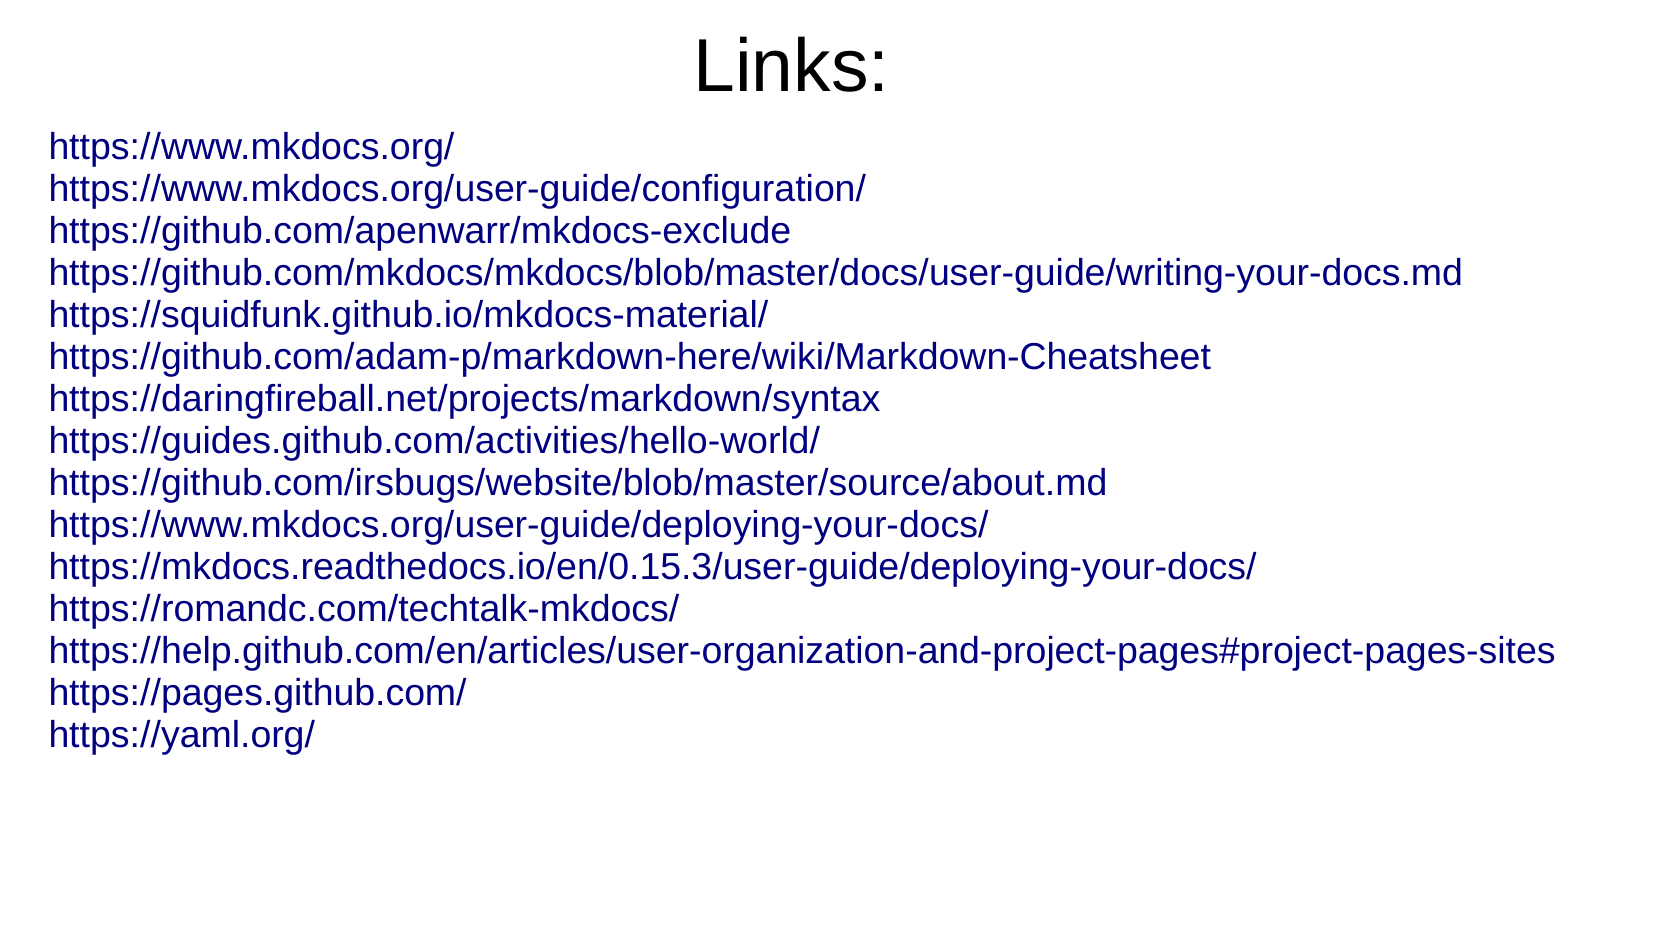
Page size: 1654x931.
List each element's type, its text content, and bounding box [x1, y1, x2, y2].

title Links: [47, 23, 1536, 108]
text_box https://www.mkdocs.org/ https://www.mkdocs.org/user-guide/configuration/ https://github.com/apenwarr/mkdocs-exclude https://github.com/mkdocs/mkdocs/blob/master/docs/user-guide/writing-your-docs.md https://squidfunk.github.io/mkdocs-material/ https://github.com/adam-p/markdown-here/wiki/Markdown-Cheatsheet https://daringfireball.net/projects/markdown/syntax https://guides.github.com/activities/hello-world/ https://github.com/irsbugs/website/blob/master/source/about.md https://www.mkdocs.org/user-guide/deploying-your-docs/ https://mkdocs.readthedocs.io/en/0.15.3/user-guide/deploying-your-docs/ https://romandc.com/techtalk-mkdocs/ https://help.github.com/en/articles/user-organization-and-project-pages#project-pages-sites https://pages.github.com/ https://yaml.org/ [33, 117, 1619, 898]
